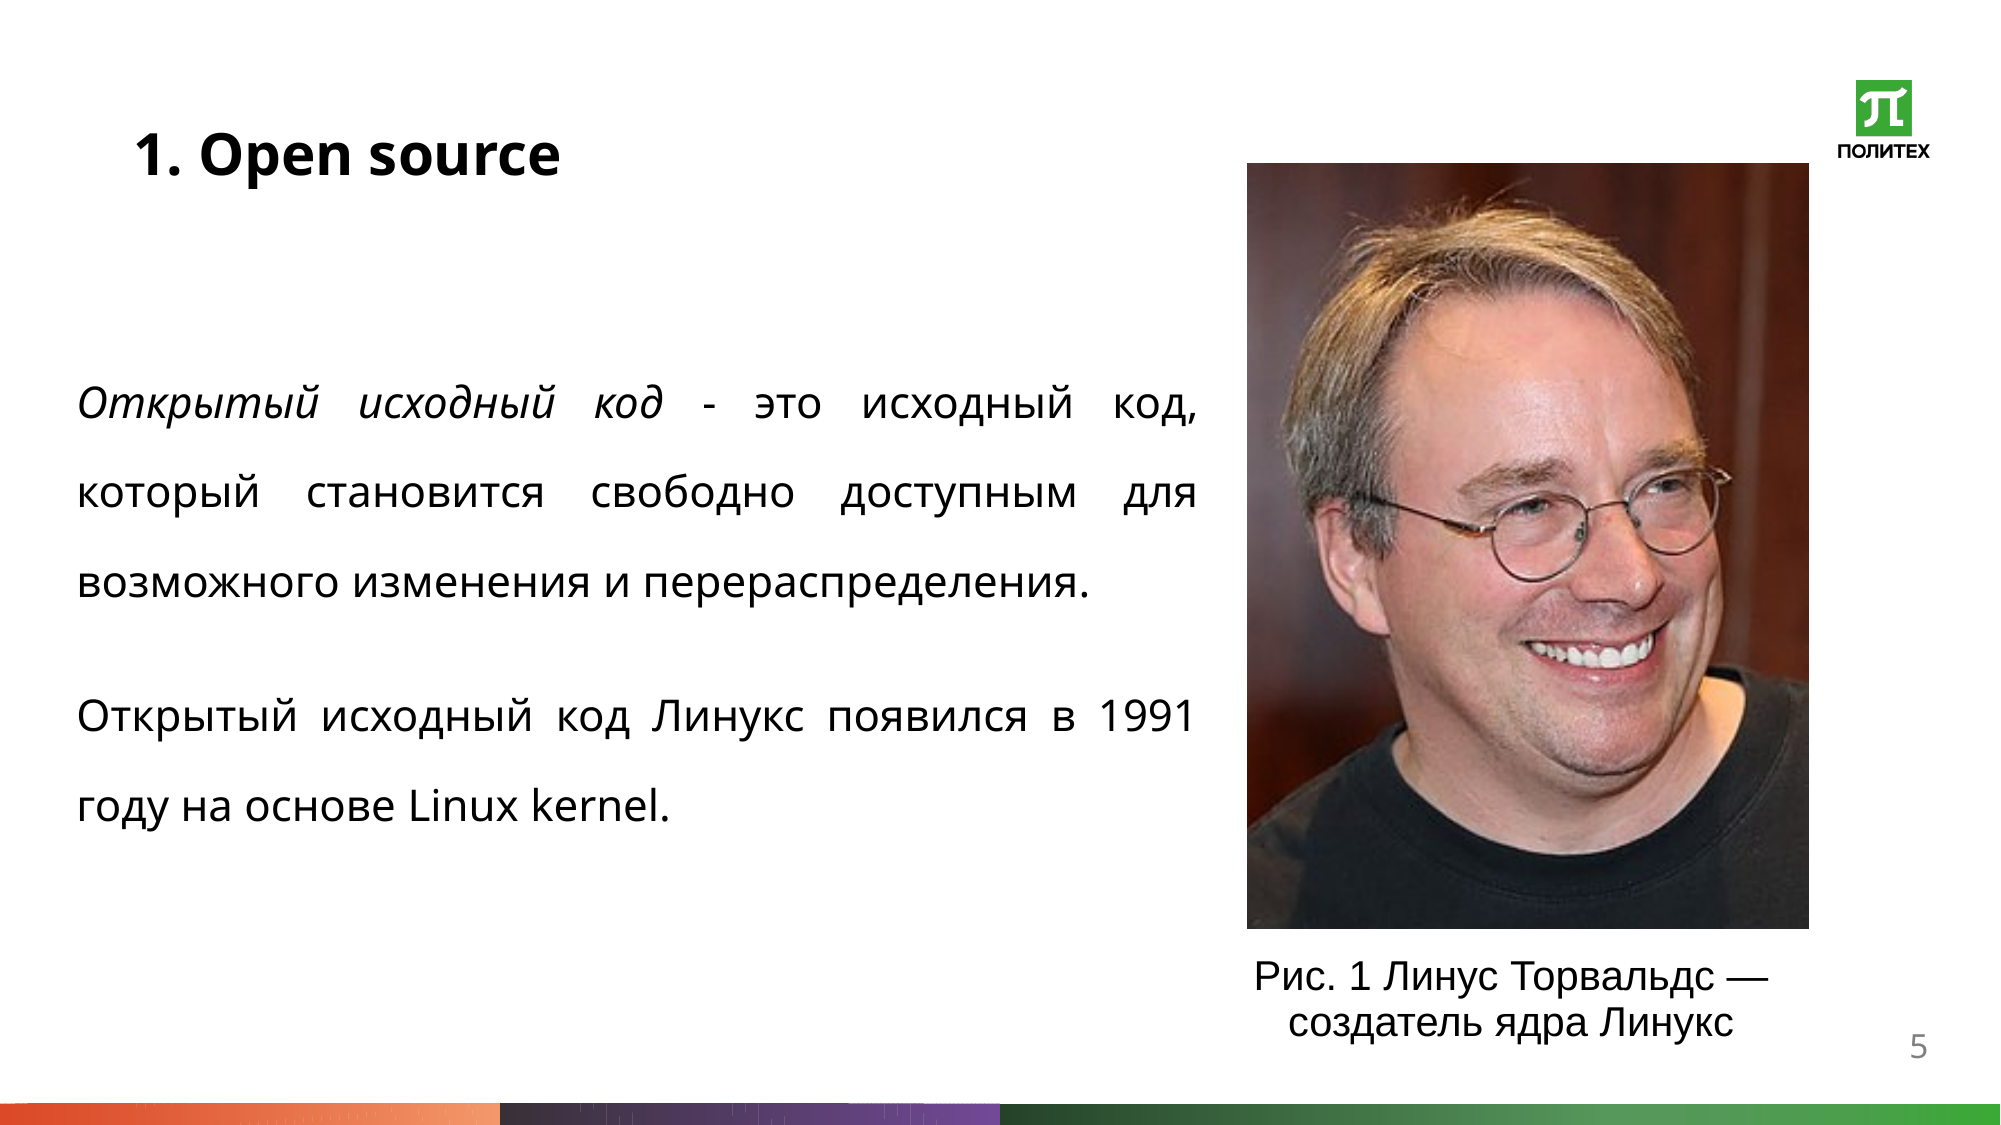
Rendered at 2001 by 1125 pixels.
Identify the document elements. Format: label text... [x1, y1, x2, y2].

picture [1247, 163, 1809, 929]
slide_number <номер> [1493, 1018, 1944, 1079]
text_box 1. Open source [118, 118, 1822, 218]
text_box Рис. 1 Линус Торвальдс — создатель ядра Линукс [1186, 944, 1836, 1053]
picture [1838, 80, 1930, 158]
text_box Открытый исходный код - это исходный код, который становится свободно доступным для возможного изменения и перераспределения. Открытый исходный код Линукс появился в 1991 году на основе Linux kernel. [76, 341, 1199, 834]
